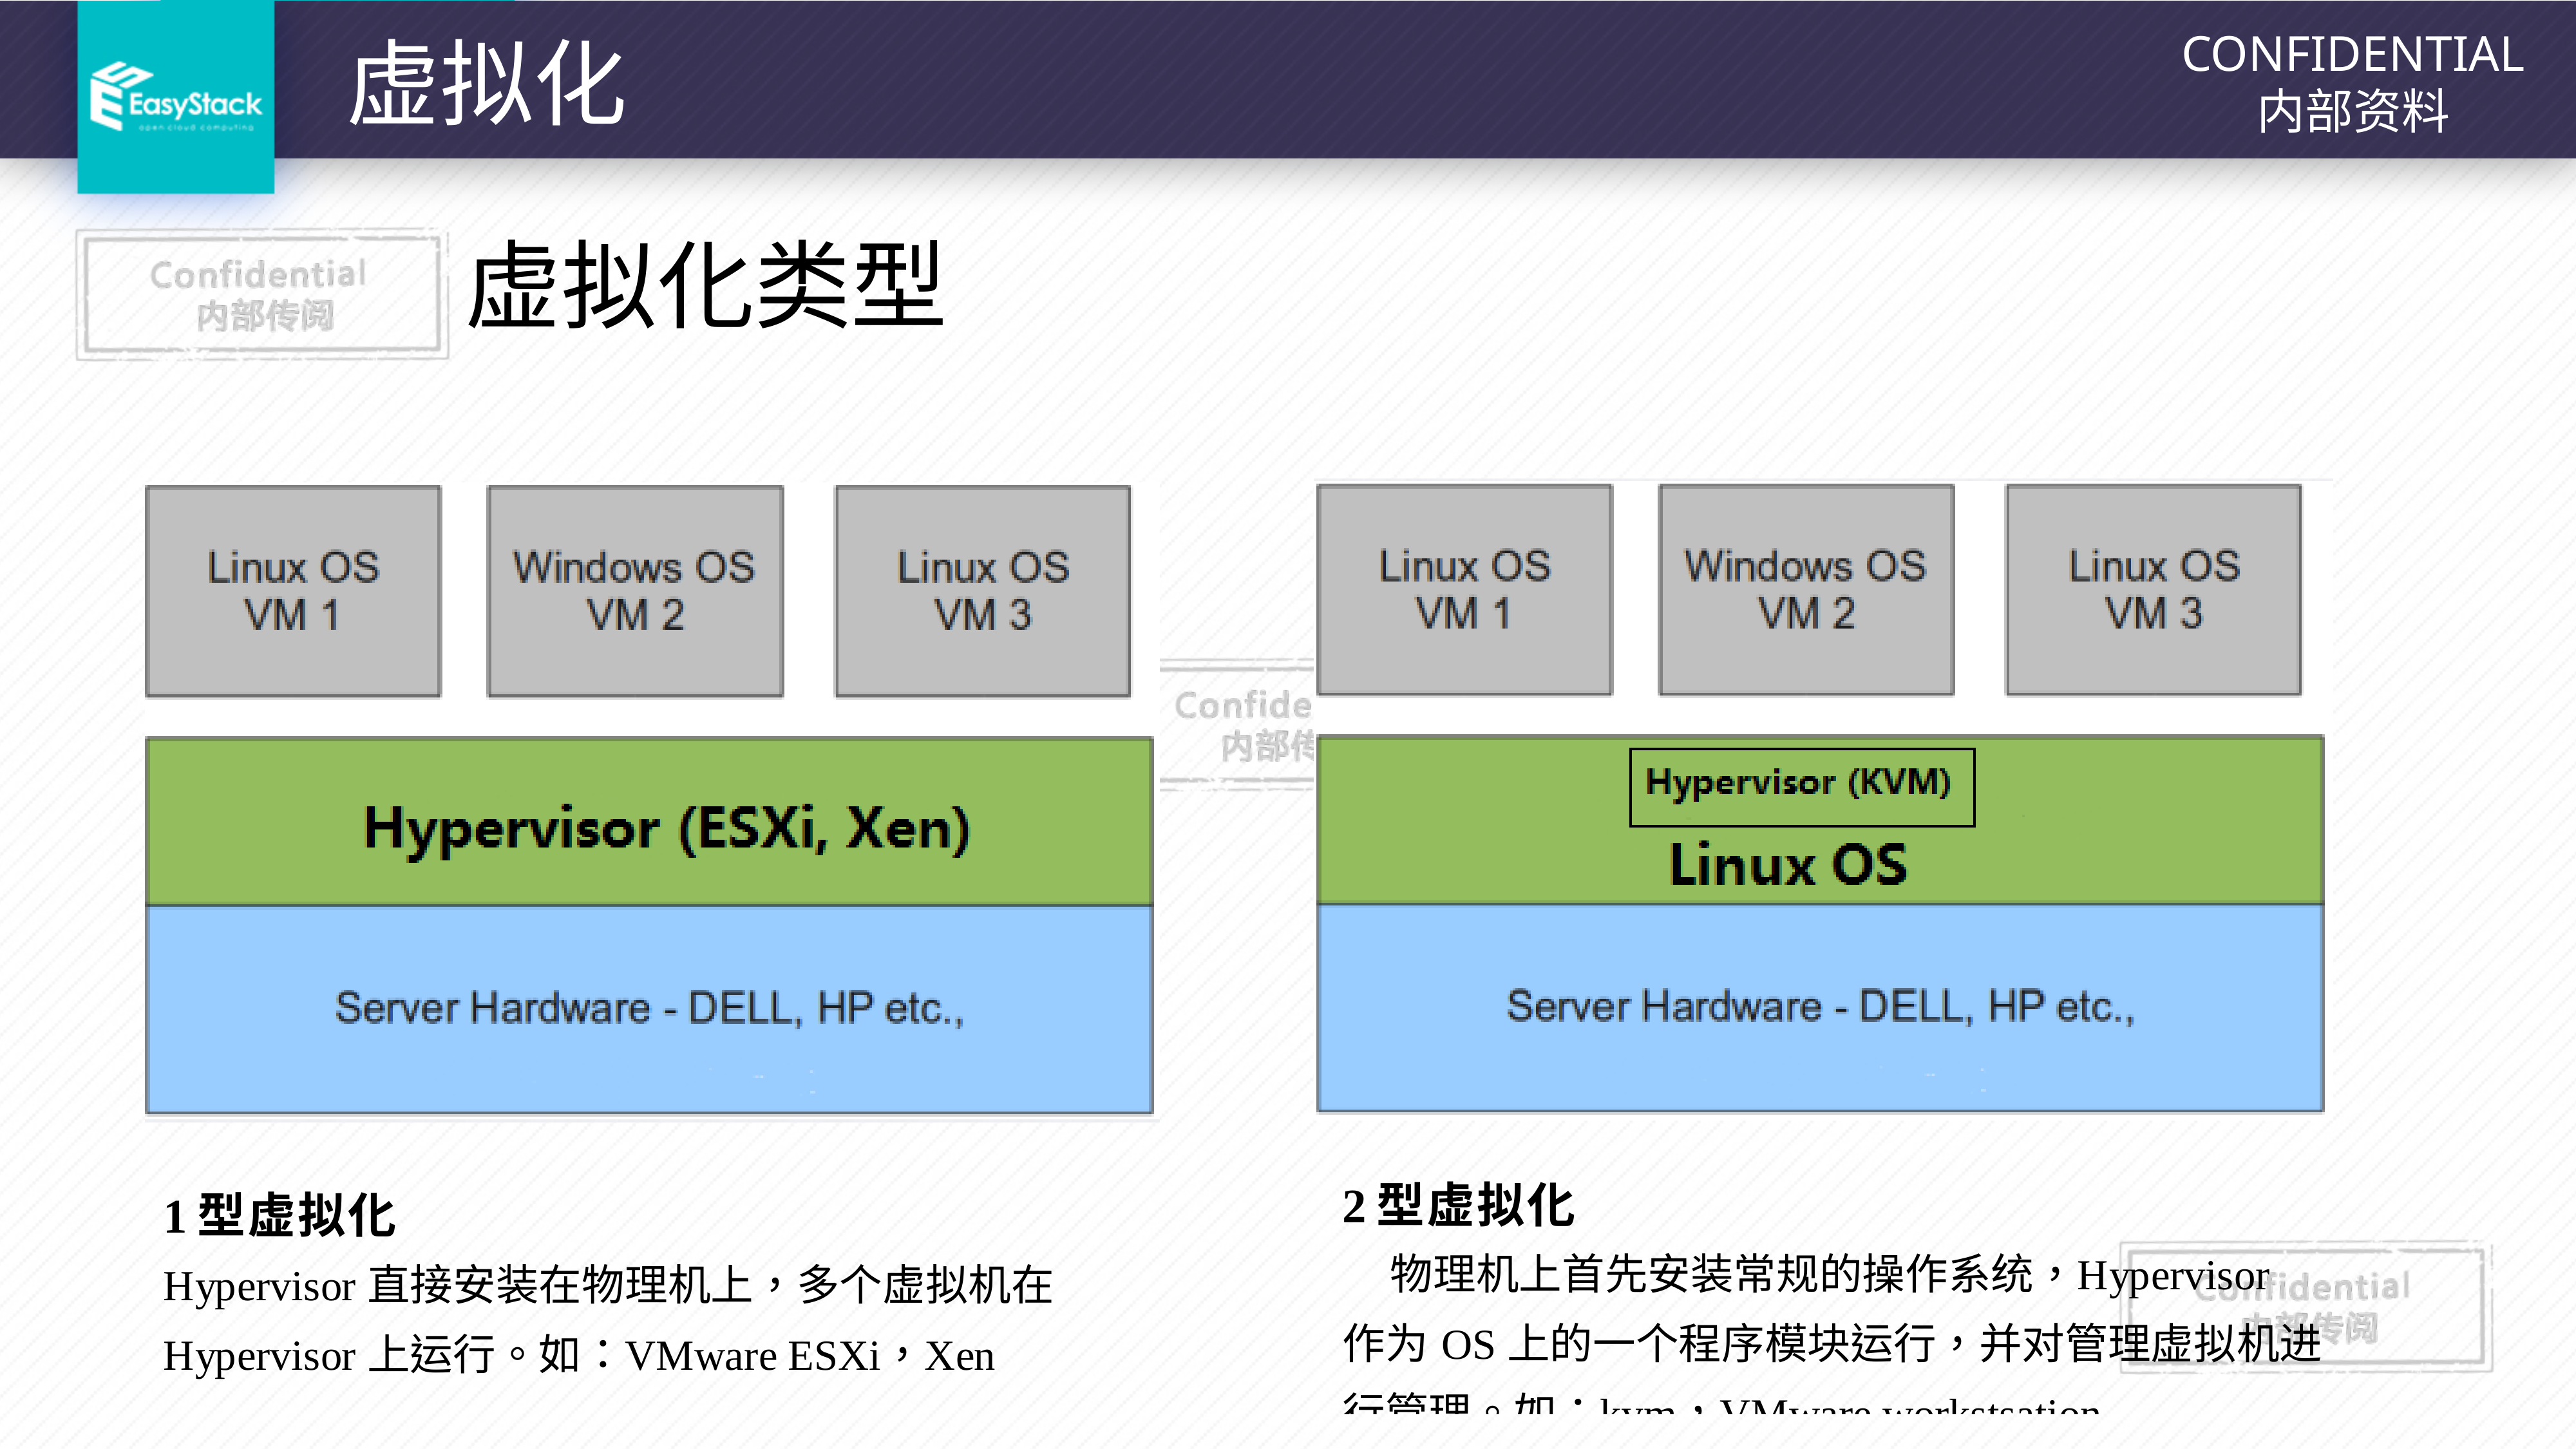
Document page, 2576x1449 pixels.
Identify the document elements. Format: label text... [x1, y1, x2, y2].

chart [1341, 1158, 2323, 1414]
chart [162, 1168, 1129, 1449]
text_box 虚拟化 [341, 3, 2541, 158]
chart [463, 231, 1131, 366]
picture [0, 0, 2576, 1449]
